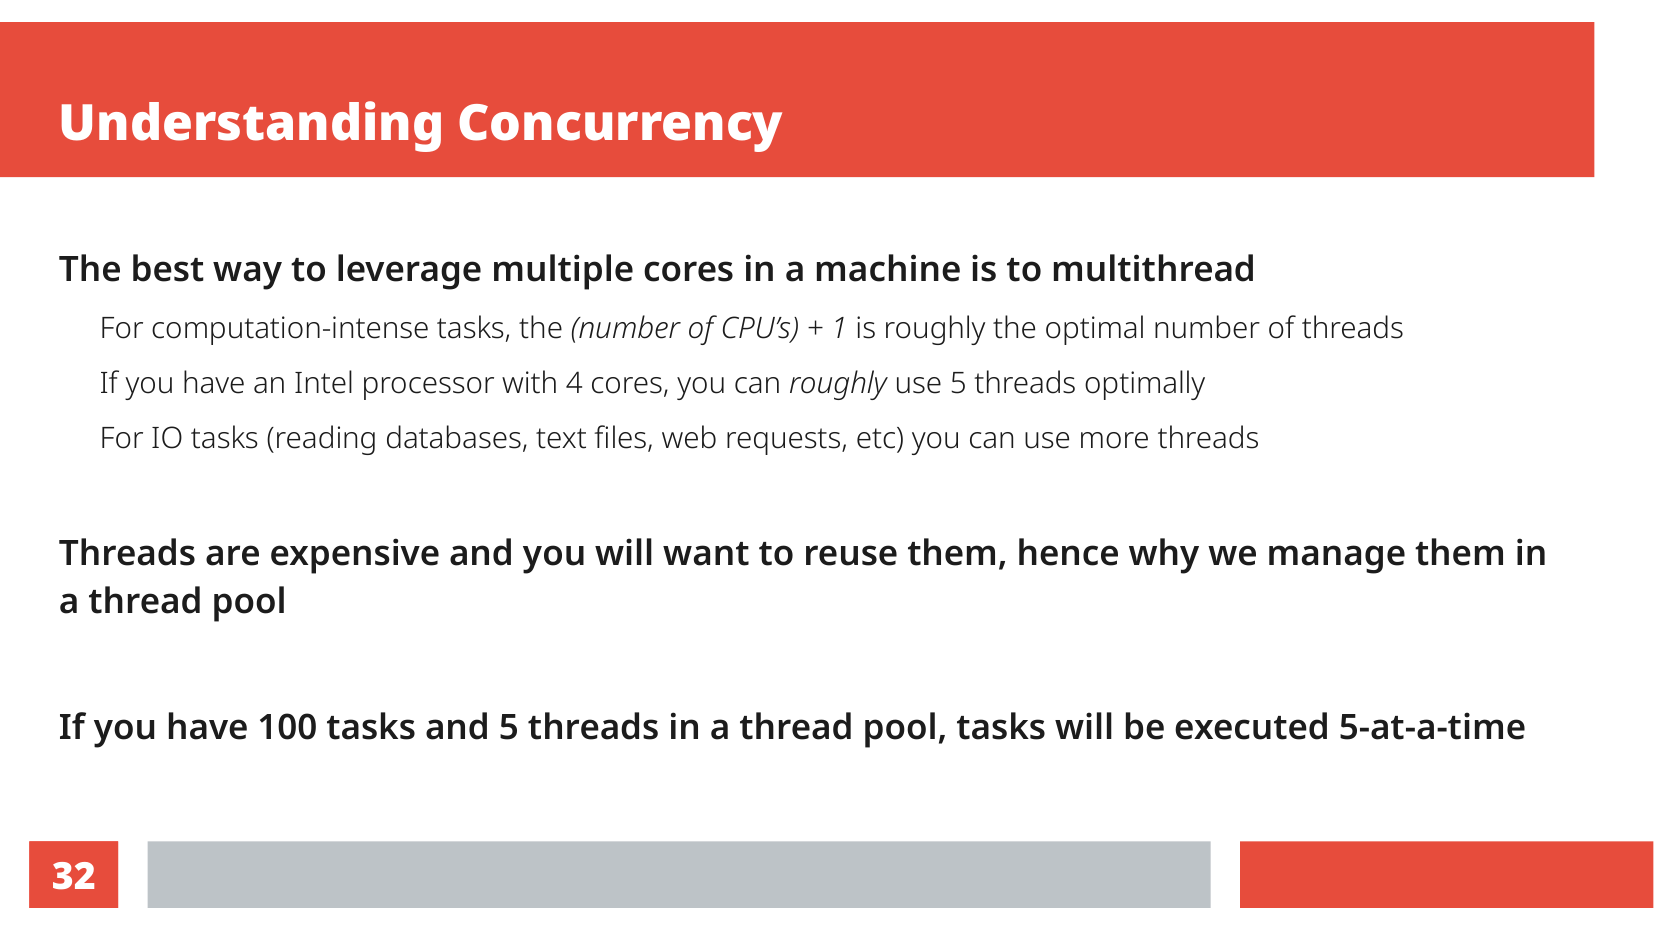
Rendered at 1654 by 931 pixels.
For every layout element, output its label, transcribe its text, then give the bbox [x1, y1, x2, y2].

title Understanding Concurrency [58, 44, 1595, 155]
list The best way to leverage multiple cores in a machine is to multithread For computation-intense tasks, the (number of CPU’s) + 1 is roughly the optimal number of threads If you have an Intel processor with 4 cores, you can roughly use 5 threads optimally For IO tasks (reading databases, text files, web requests, etc) you can use more threads Threads are expensive and you will want to reuse them, hence why we manage them in a thread pool If you have 100 tasks and 5 threads in a thread pool, tasks will be executed 5-at-a-time [58, 243, 1565, 820]
